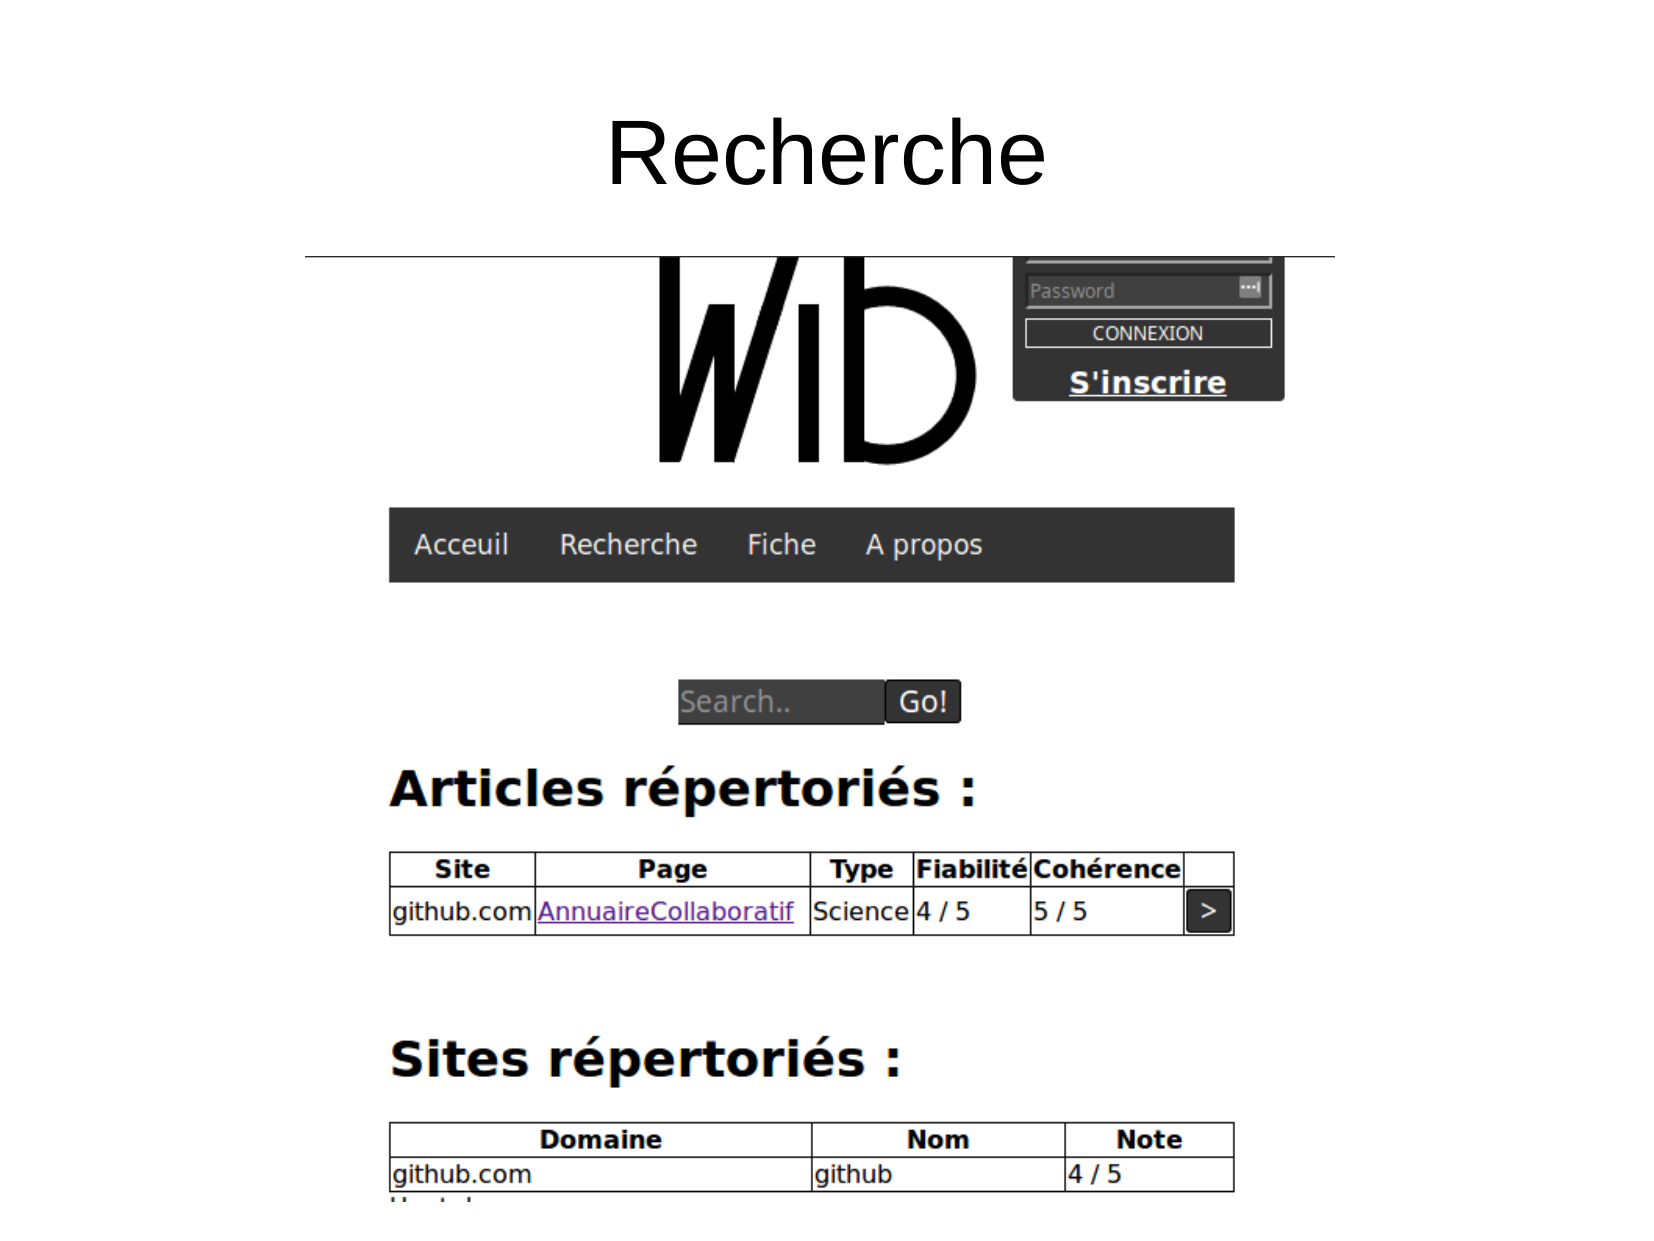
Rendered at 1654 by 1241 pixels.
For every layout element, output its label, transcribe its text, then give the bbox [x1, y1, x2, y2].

title Recherche [82, 49, 1571, 257]
picture [305, 256, 1335, 1202]
